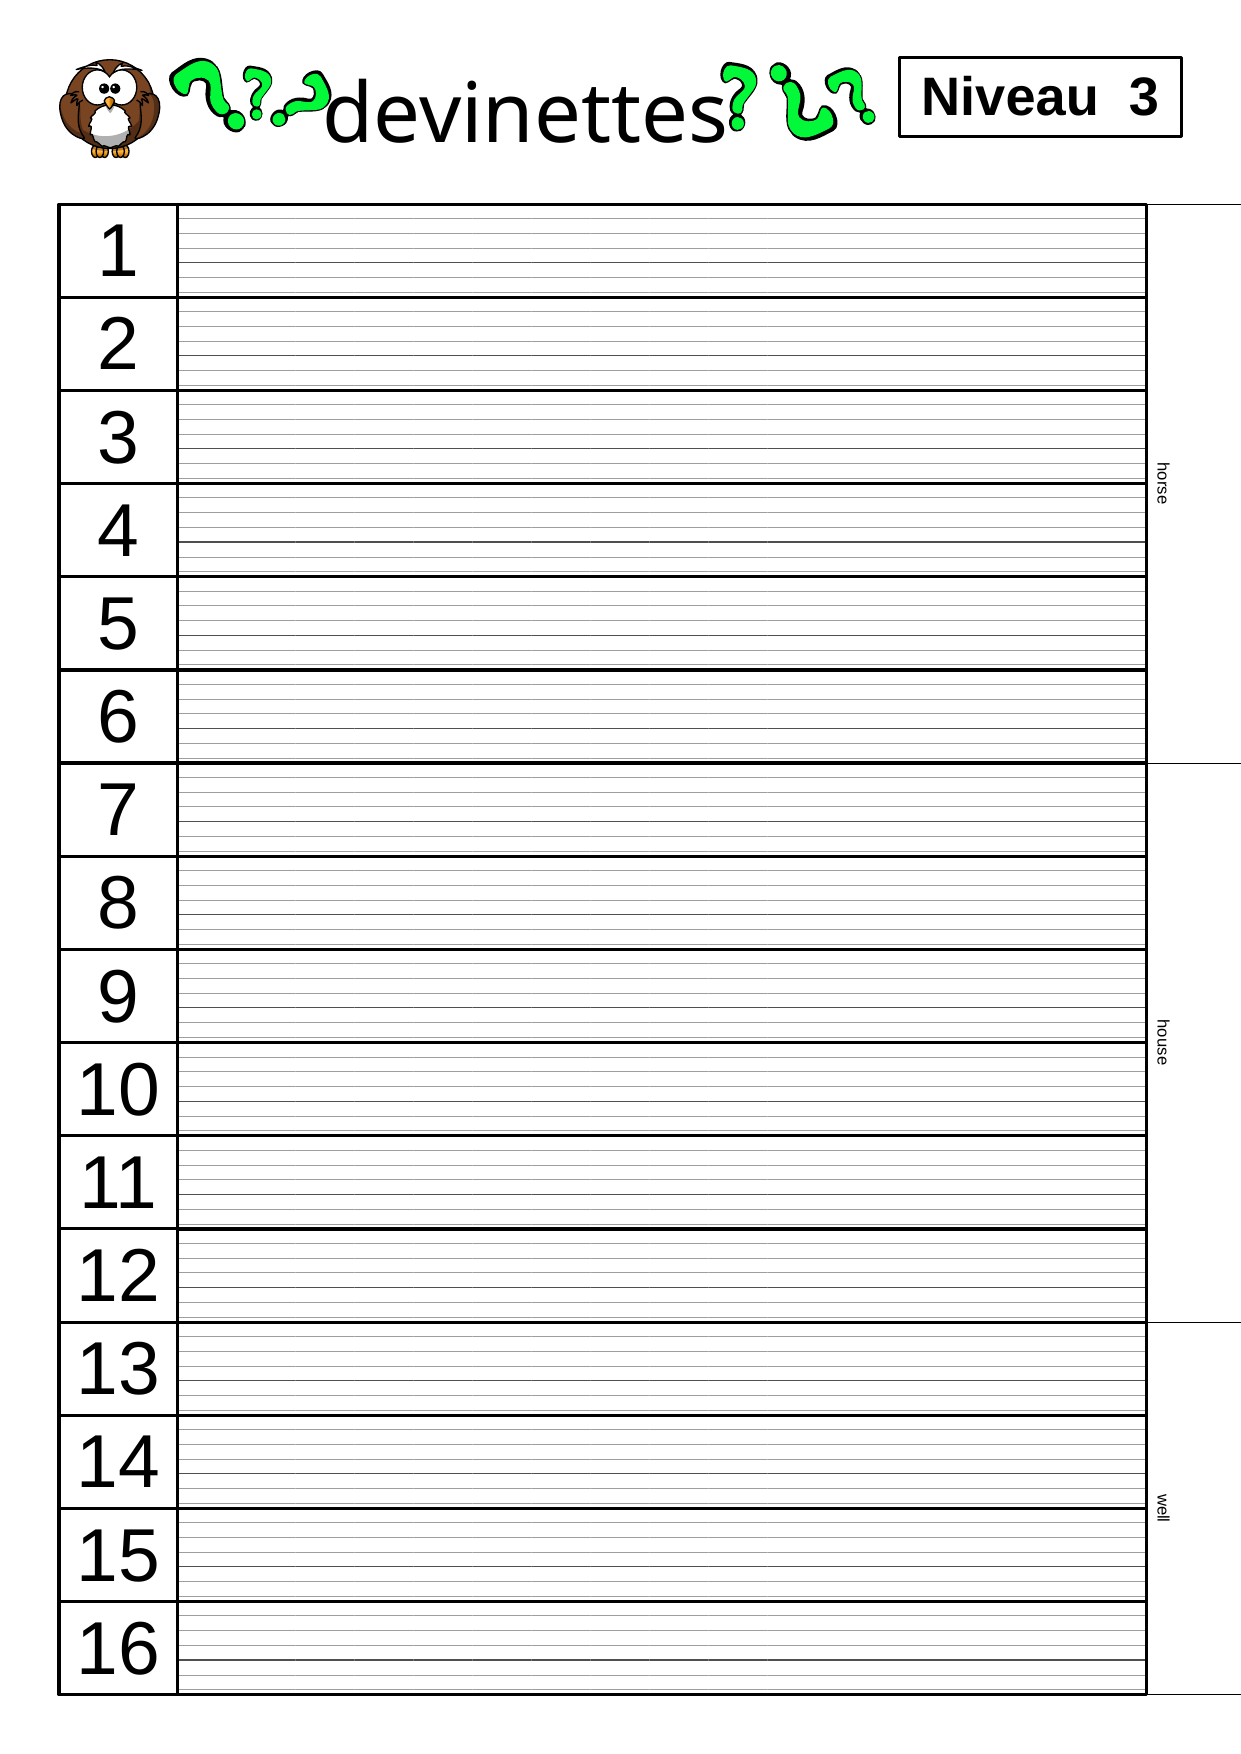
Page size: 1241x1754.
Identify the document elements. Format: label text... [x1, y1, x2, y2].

text_box house [1146, 763, 1241, 1322]
text_box [177, 1415, 1146, 1507]
text_box [177, 856, 1146, 948]
text_box [177, 576, 1147, 668]
text_box well [1146, 1322, 1241, 1695]
text_box 9 [59, 949, 176, 1041]
picture [820, 59, 889, 134]
text_box 8 [59, 856, 176, 948]
picture [720, 51, 844, 152]
text_box 16 [59, 1601, 176, 1695]
text_box 2 [59, 297, 176, 389]
text_box 12 [59, 1228, 176, 1321]
text_box [177, 297, 1147, 389]
text_box 3 [59, 390, 176, 482]
text_box [177, 1322, 1146, 1414]
text_box 13 [59, 1322, 176, 1414]
text_box 14 [59, 1415, 176, 1507]
text_box [177, 1042, 1146, 1134]
text_box [177, 1601, 1146, 1695]
text_box 4 [59, 483, 176, 575]
text_box [177, 1228, 1146, 1321]
text_box devinettes [0, 46, 1087, 159]
text_box [177, 763, 1146, 855]
text_box 1 [59, 204, 178, 296]
picture [163, 46, 341, 145]
text_box 11 [59, 1135, 176, 1227]
text_box [177, 1135, 1146, 1227]
text_box [177, 1508, 1146, 1600]
picture [59, 59, 161, 159]
text_box 5 [59, 576, 176, 668]
text_box [177, 949, 1146, 1041]
text_box [177, 483, 1147, 575]
text_box Niveau 3 [899, 57, 1182, 137]
text_box 15 [59, 1508, 176, 1600]
text_box [177, 669, 1147, 761]
text_box horse [1146, 204, 1241, 763]
text_box [179, 204, 1146, 296]
text_box [177, 390, 1147, 482]
text_box 7 [59, 763, 176, 855]
text_box 6 [59, 669, 176, 761]
text_box 10 [59, 1042, 176, 1134]
